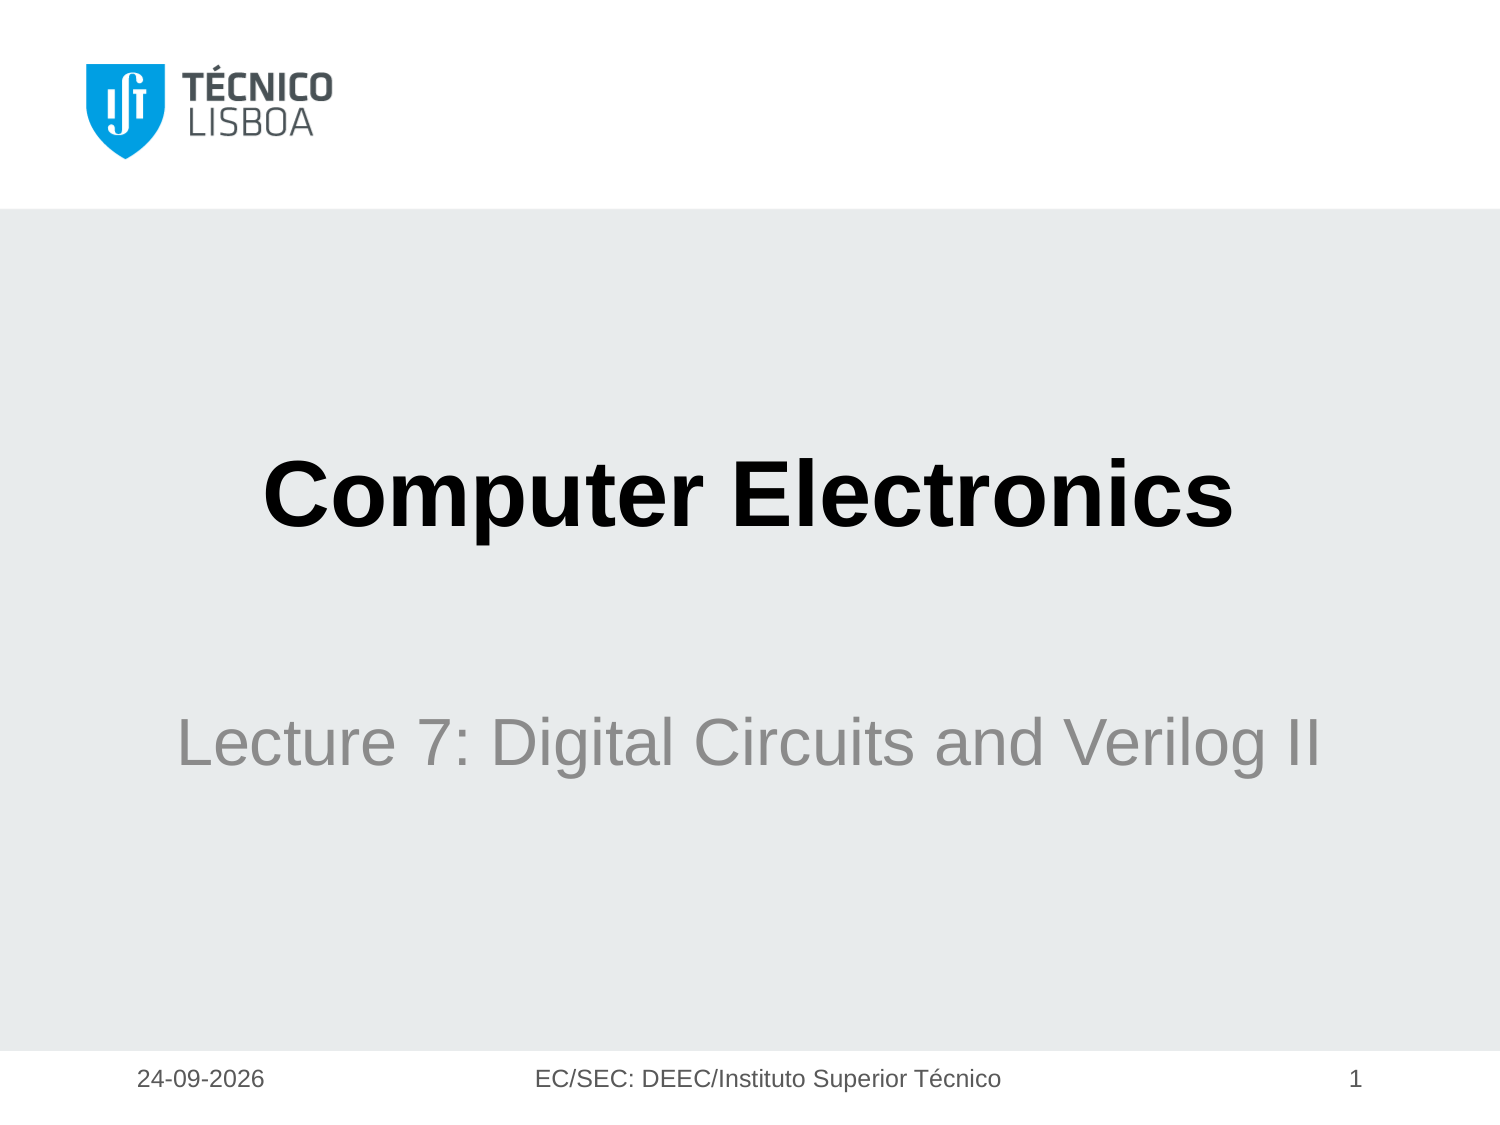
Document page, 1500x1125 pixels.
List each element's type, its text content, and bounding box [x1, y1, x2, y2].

title Computer Electronics [121, 322, 1378, 655]
footer EC/SEC: DEEC/Instituto Superior Técnico [512, 1052, 1032, 1103]
slide_number 04-01-2023 [121, 1052, 425, 1103]
subtitle Lecture 7: Digital Circuits and Verilog II [121, 691, 1378, 894]
picture [0, 0, 1500, 1125]
slide_number <number> [1077, 1052, 1378, 1103]
